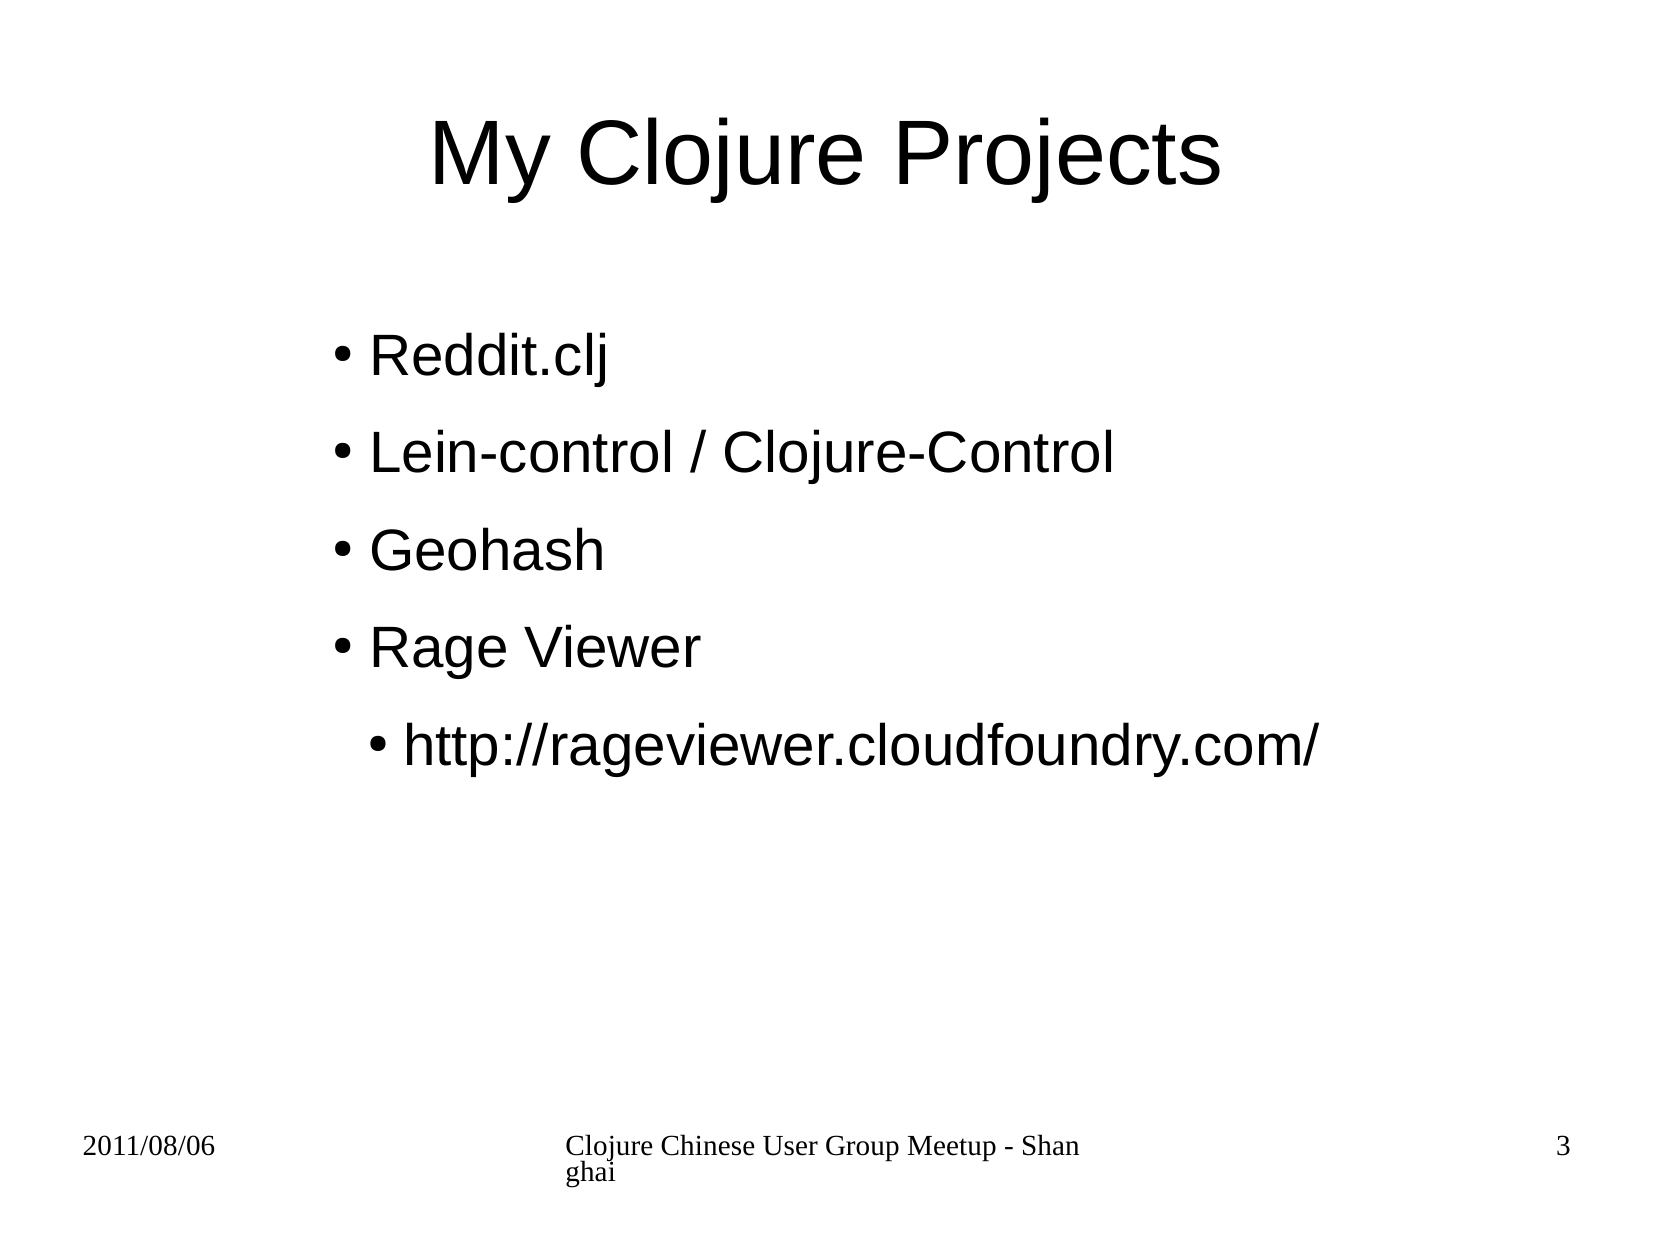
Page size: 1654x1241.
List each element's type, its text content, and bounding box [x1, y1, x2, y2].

title My Clojure Projects [82, 49, 1571, 257]
subtitle Reddit.clj Lein-control / Clojure-Control Geohash Rage Viewer http://rageviewer.cloudfoundry.com/ [82, 290, 1571, 1109]
